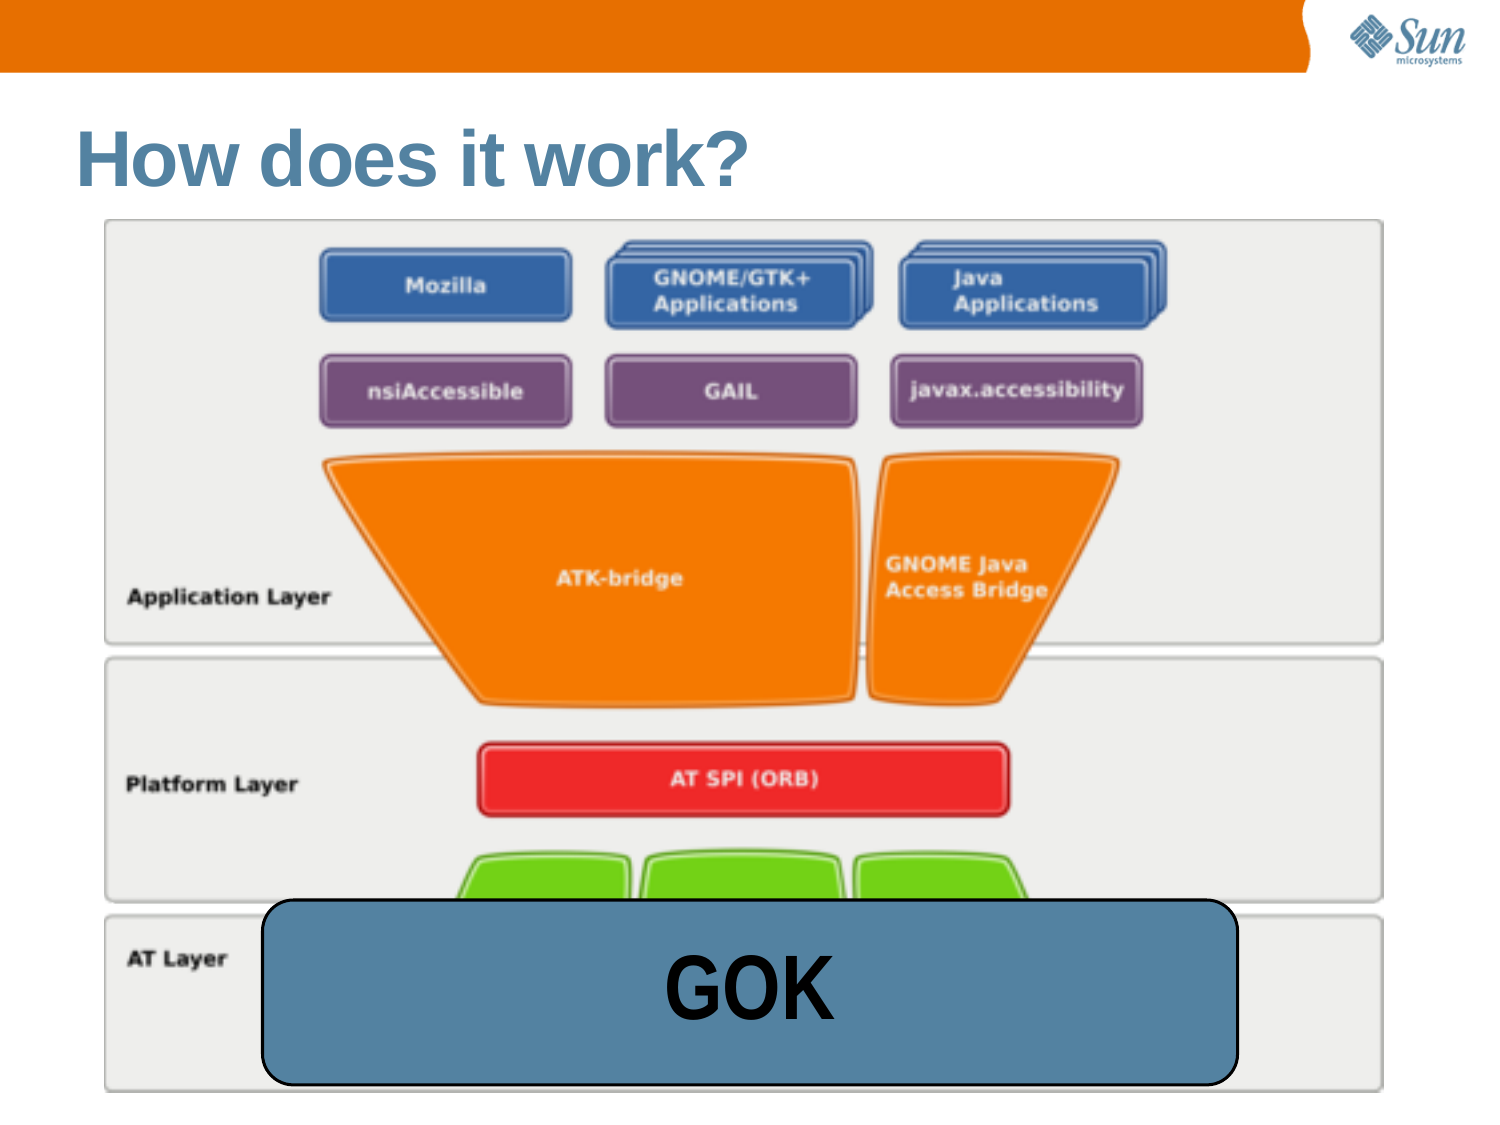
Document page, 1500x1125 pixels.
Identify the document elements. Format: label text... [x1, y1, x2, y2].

title How does it work? [75, 122, 1438, 228]
picture [0, 0, 1500, 75]
picture [104, 219, 1384, 1093]
text_box GOK [262, 900, 1238, 1085]
